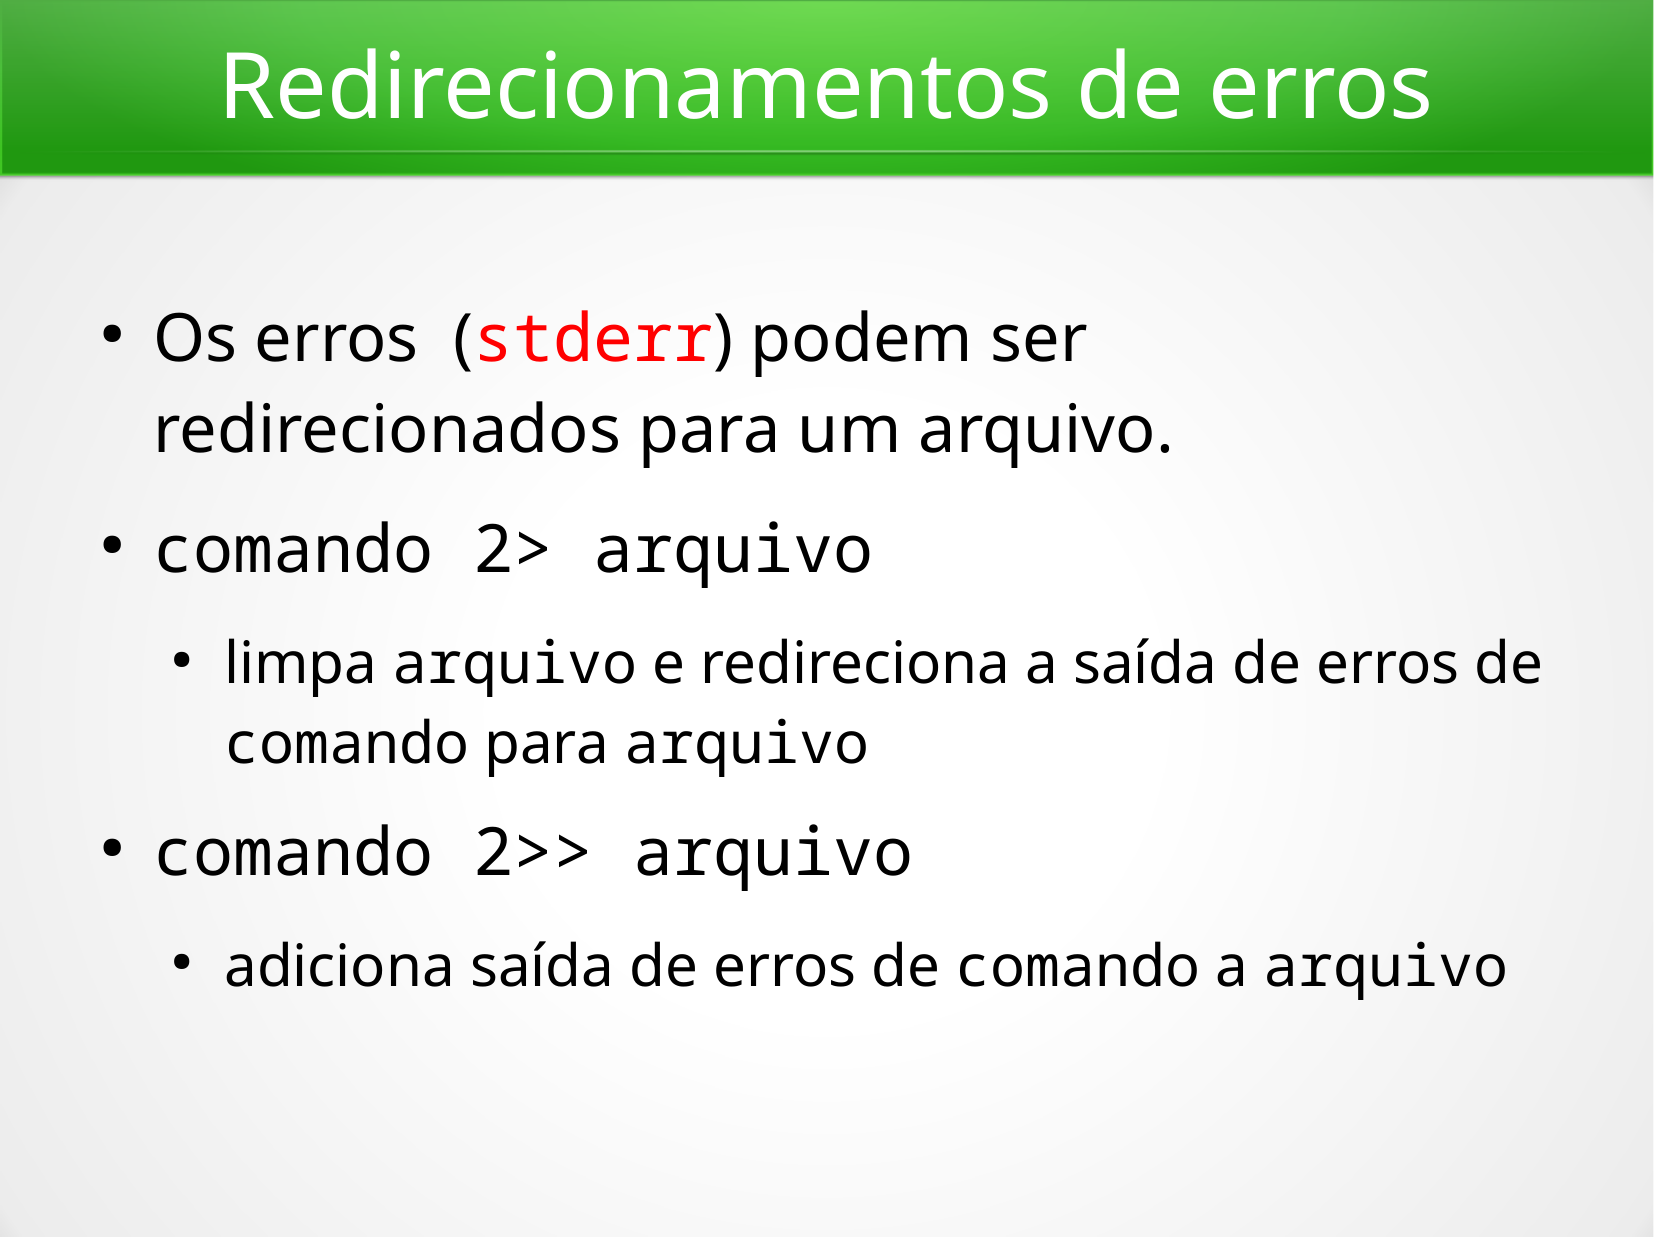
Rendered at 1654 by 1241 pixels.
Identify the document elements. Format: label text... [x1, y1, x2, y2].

picture [0, 0, 1654, 1237]
title Redirecionamentos de erros [82, 11, 1571, 154]
list Os erros (stderr) podem ser redirecionados para um arquivo. comando 2> arquivo limpa arquivo e redireciona a saída de erros de comando para arquivo comando 2>> arquivo adiciona saída de erros de comando a arquivo [82, 290, 1571, 1010]
